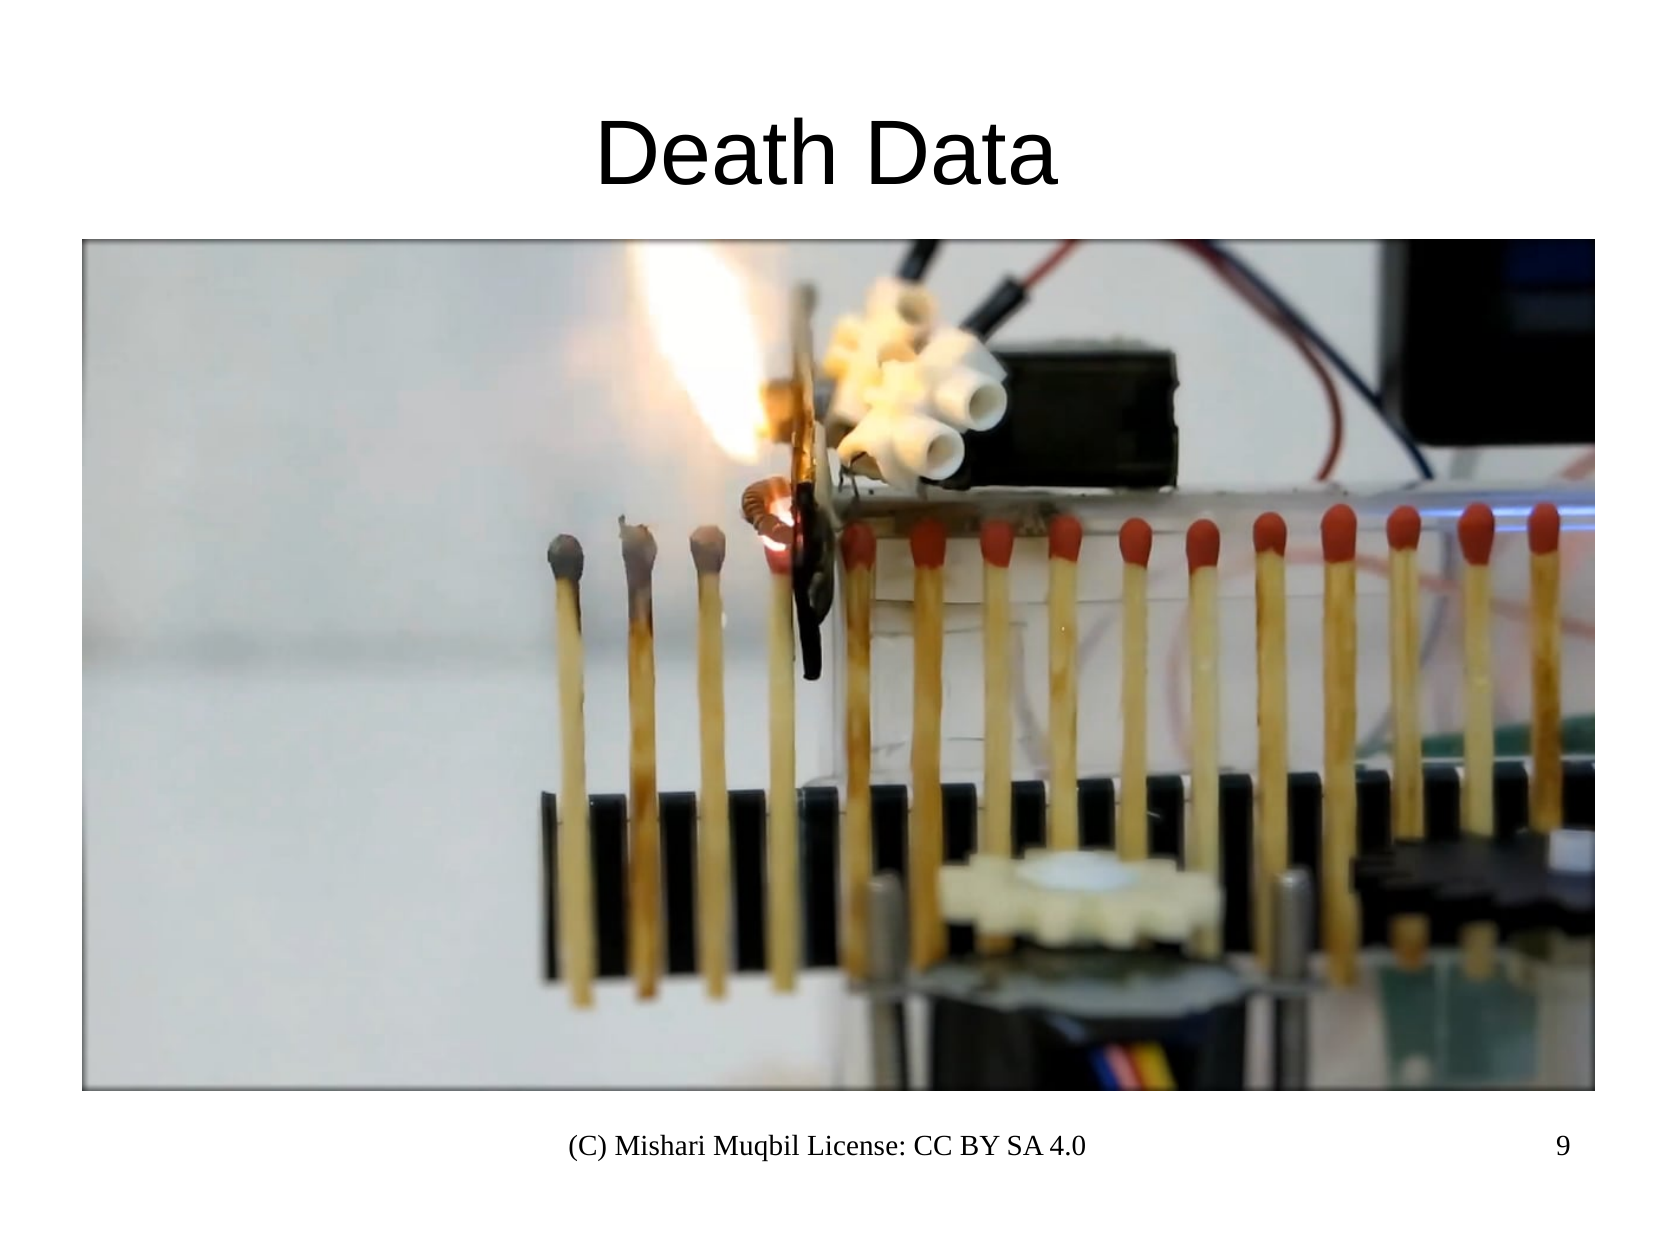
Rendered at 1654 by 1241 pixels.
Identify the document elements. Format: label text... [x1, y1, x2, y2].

picture [82, 239, 1595, 1091]
title Death Data [82, 49, 1571, 239]
